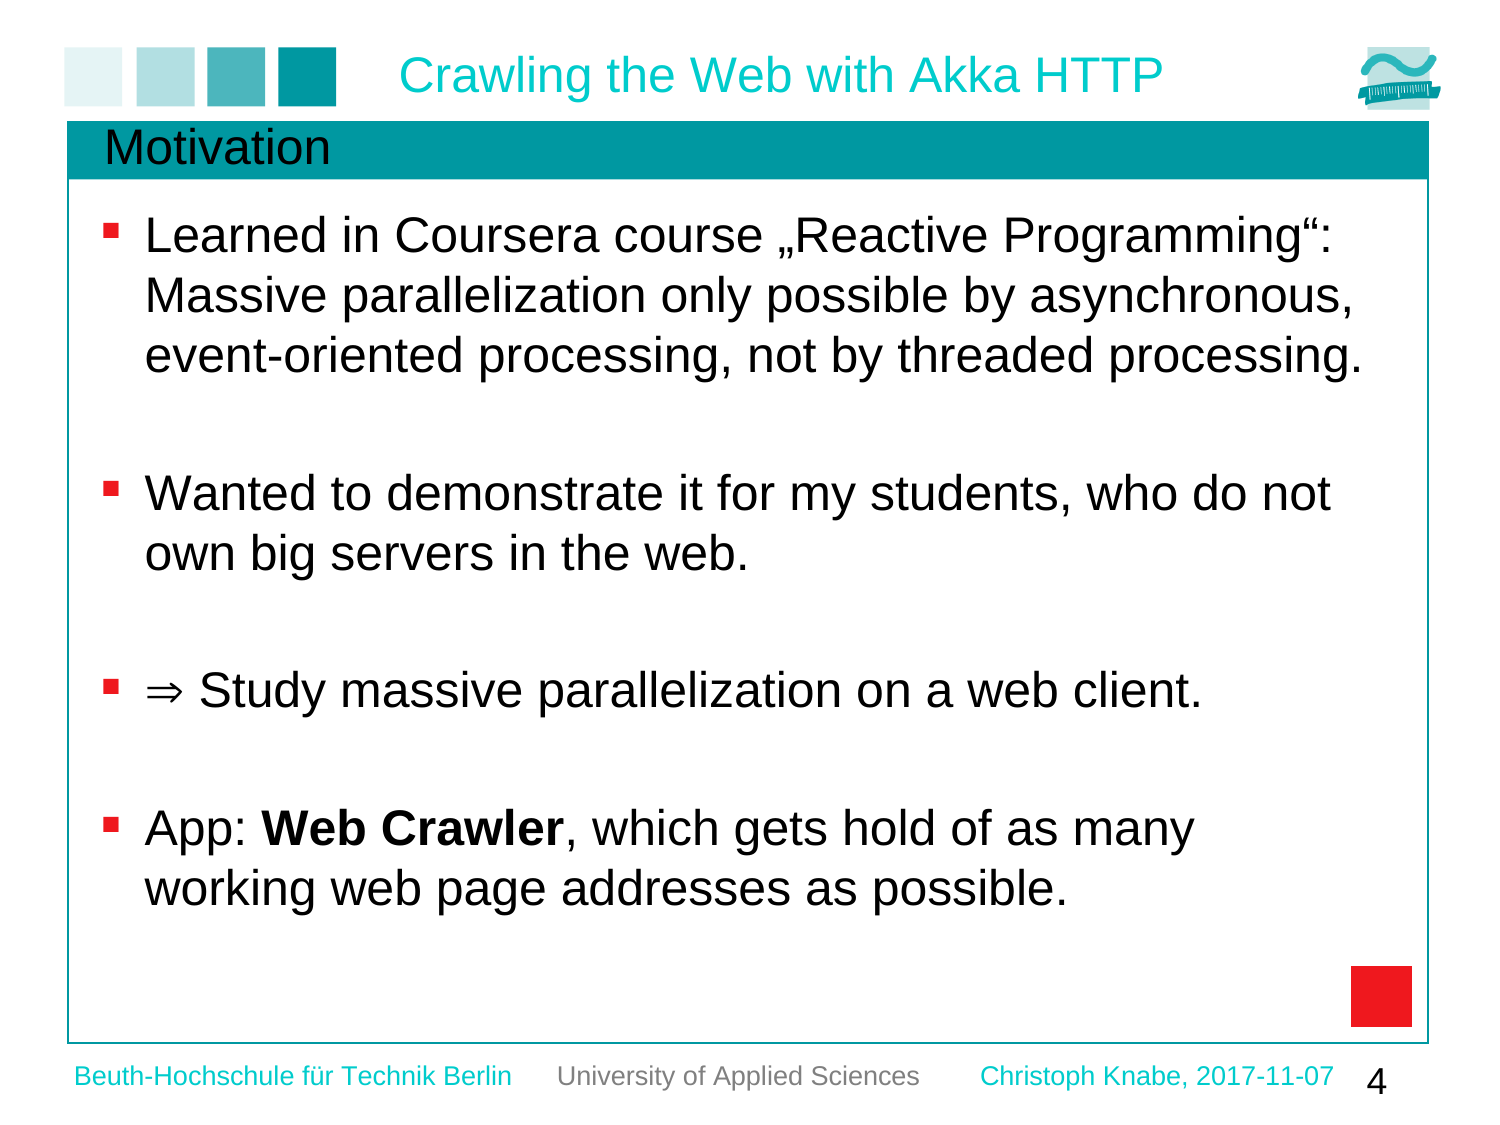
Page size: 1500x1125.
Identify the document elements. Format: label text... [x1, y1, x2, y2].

text_box Learned in Coursera course „Reactive Programming“: Massive parallelization only possible by asynchronous, event-oriented processing, not by threaded processing. Wanted to demonstrate it for my students, who do not own big servers in the web. Þ Study massive parallelization on a web client. App: Web Crawler, which gets hold of as many working web page addresses as possible. [88, 194, 1395, 1002]
text_box Motivation [89, 106, 976, 182]
picture [1358, 47, 1441, 110]
